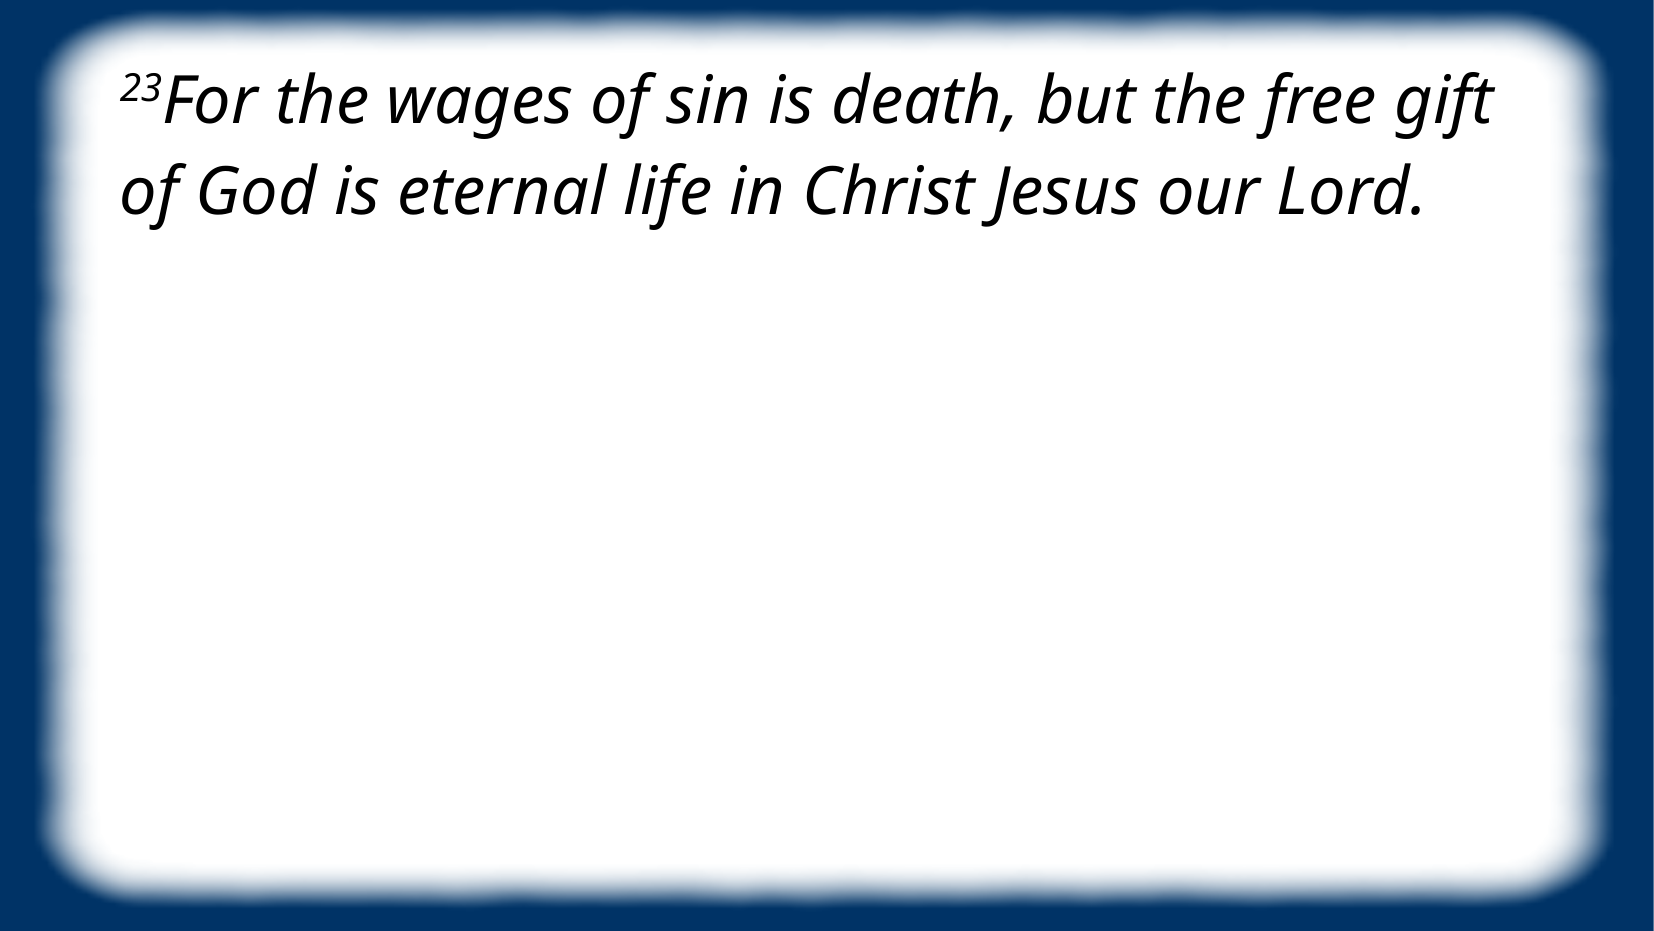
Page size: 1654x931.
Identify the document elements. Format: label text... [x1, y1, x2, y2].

text_box 23For the wages of sin is death, but the free gift of God is eternal life in Christ Jesus our Lord. [105, 45, 1546, 315]
picture [0, 0, 1654, 931]
